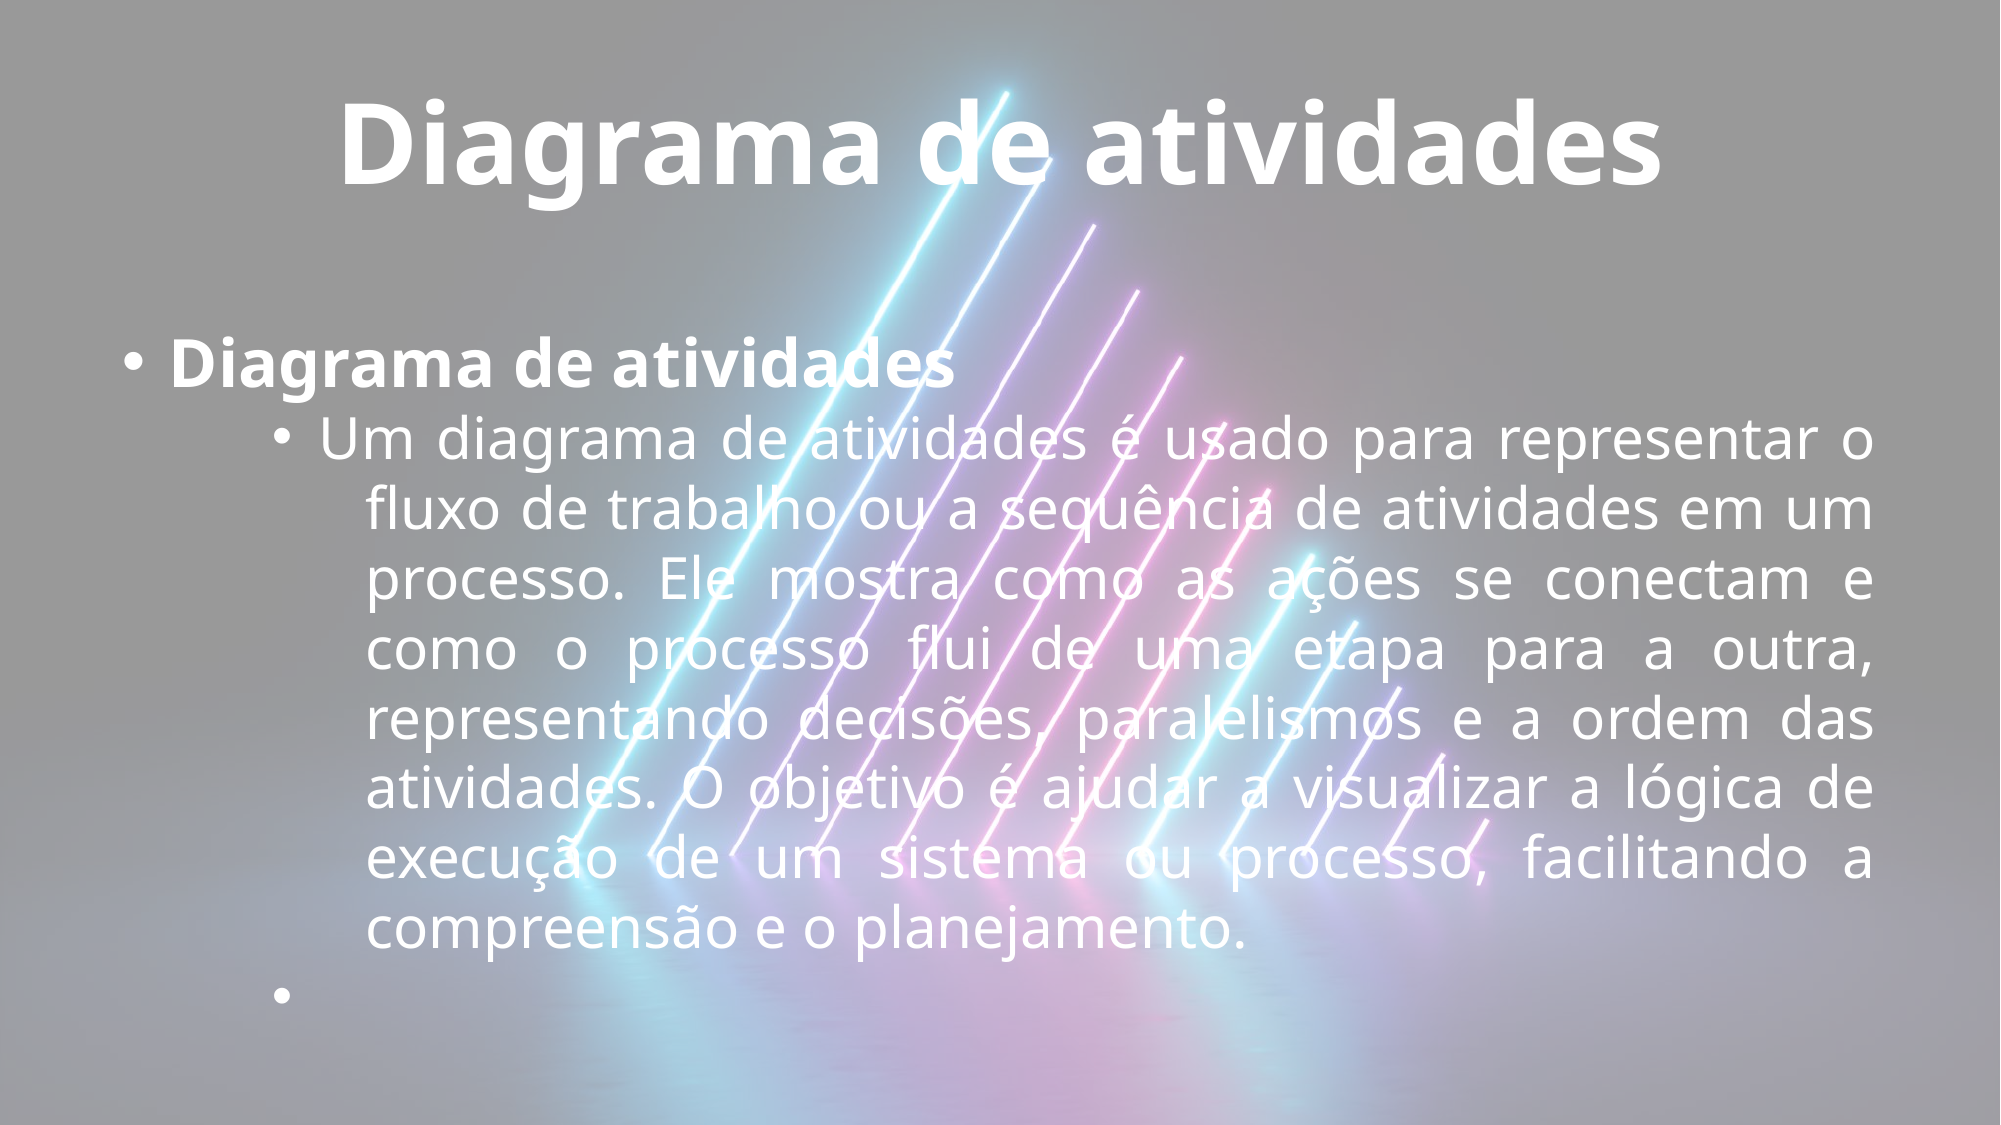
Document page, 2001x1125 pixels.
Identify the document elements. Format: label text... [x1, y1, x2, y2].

picture [0, 0, 2000, 1125]
text_box Diagrama de atividades Um diagrama de atividades é usado para representar o fluxo de trabalho ou a sequência de atividades em um processo. Ele mostra como as ações se conectam e como o processo flui de uma etapa para a outra, representando decisões, paralelismos e a ordem das atividades. O objetivo é ajudar a visualizar a lógica de execução de um sistema ou processo, facilitando a compreensão e o planejamento. [106, 313, 1891, 1125]
text_box Diagrama de atividades [284, 64, 1716, 217]
